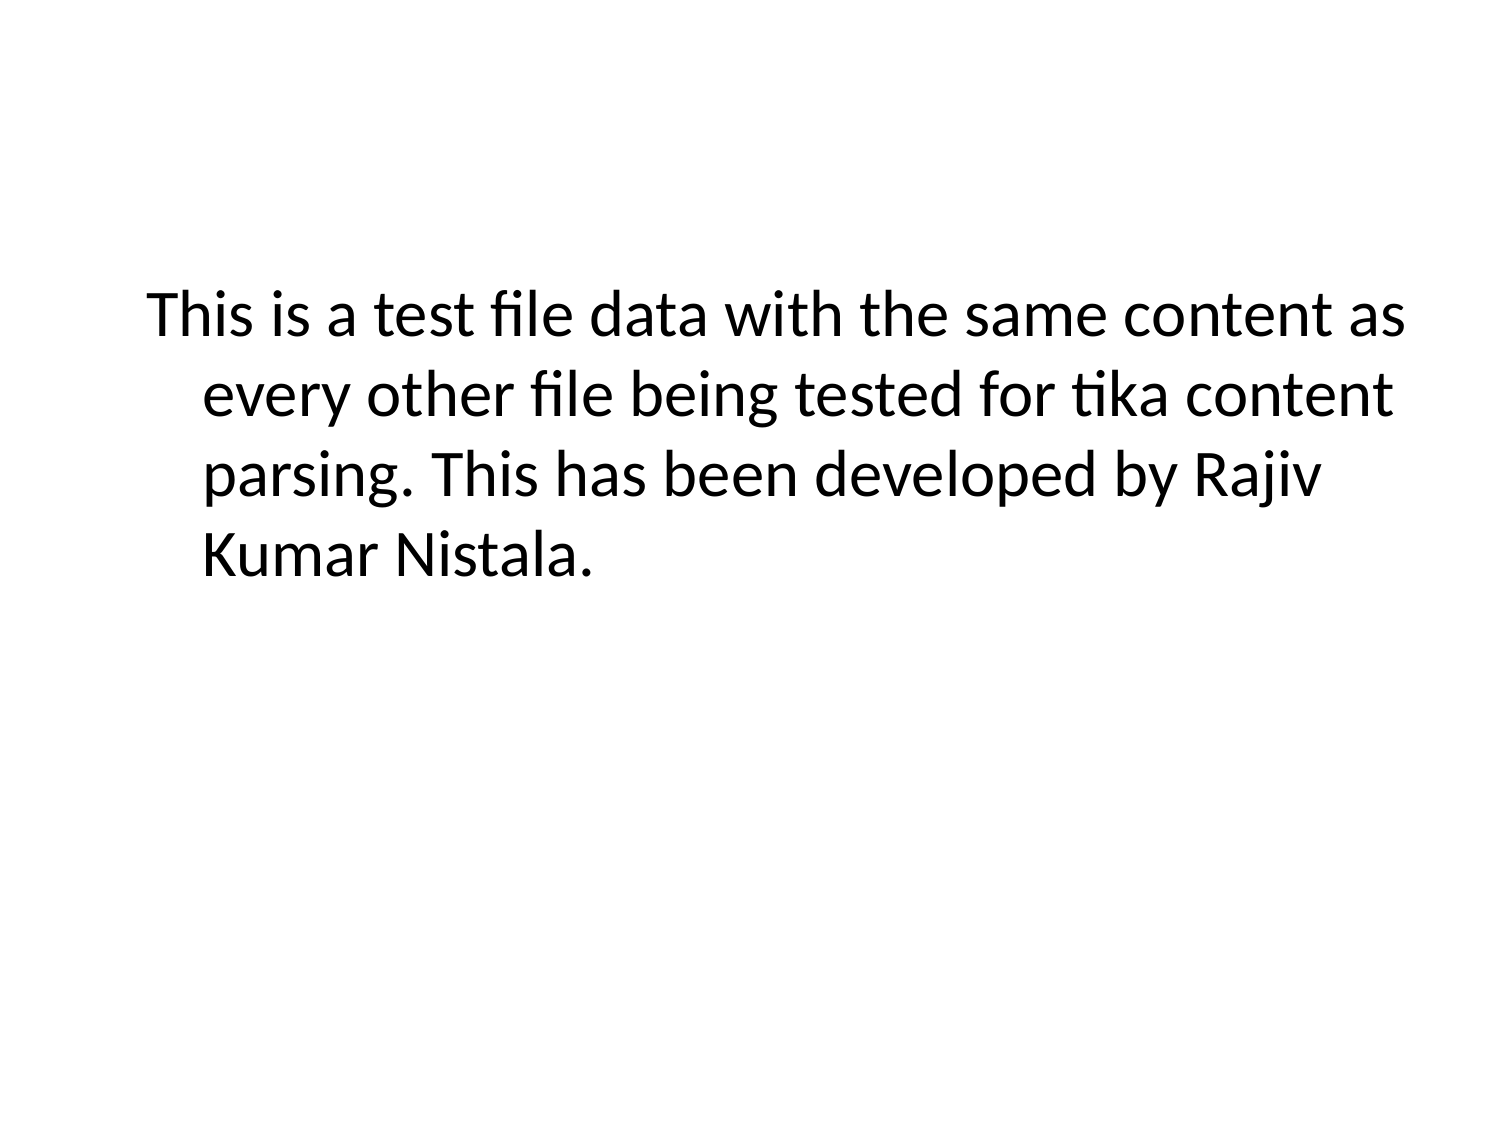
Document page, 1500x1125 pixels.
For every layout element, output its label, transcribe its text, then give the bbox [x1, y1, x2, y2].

list This is a test file data with the same content as every other file being tested for tika content parsing. This has been developed by Rajiv Kumar Nistala. [75, 262, 1426, 1005]
